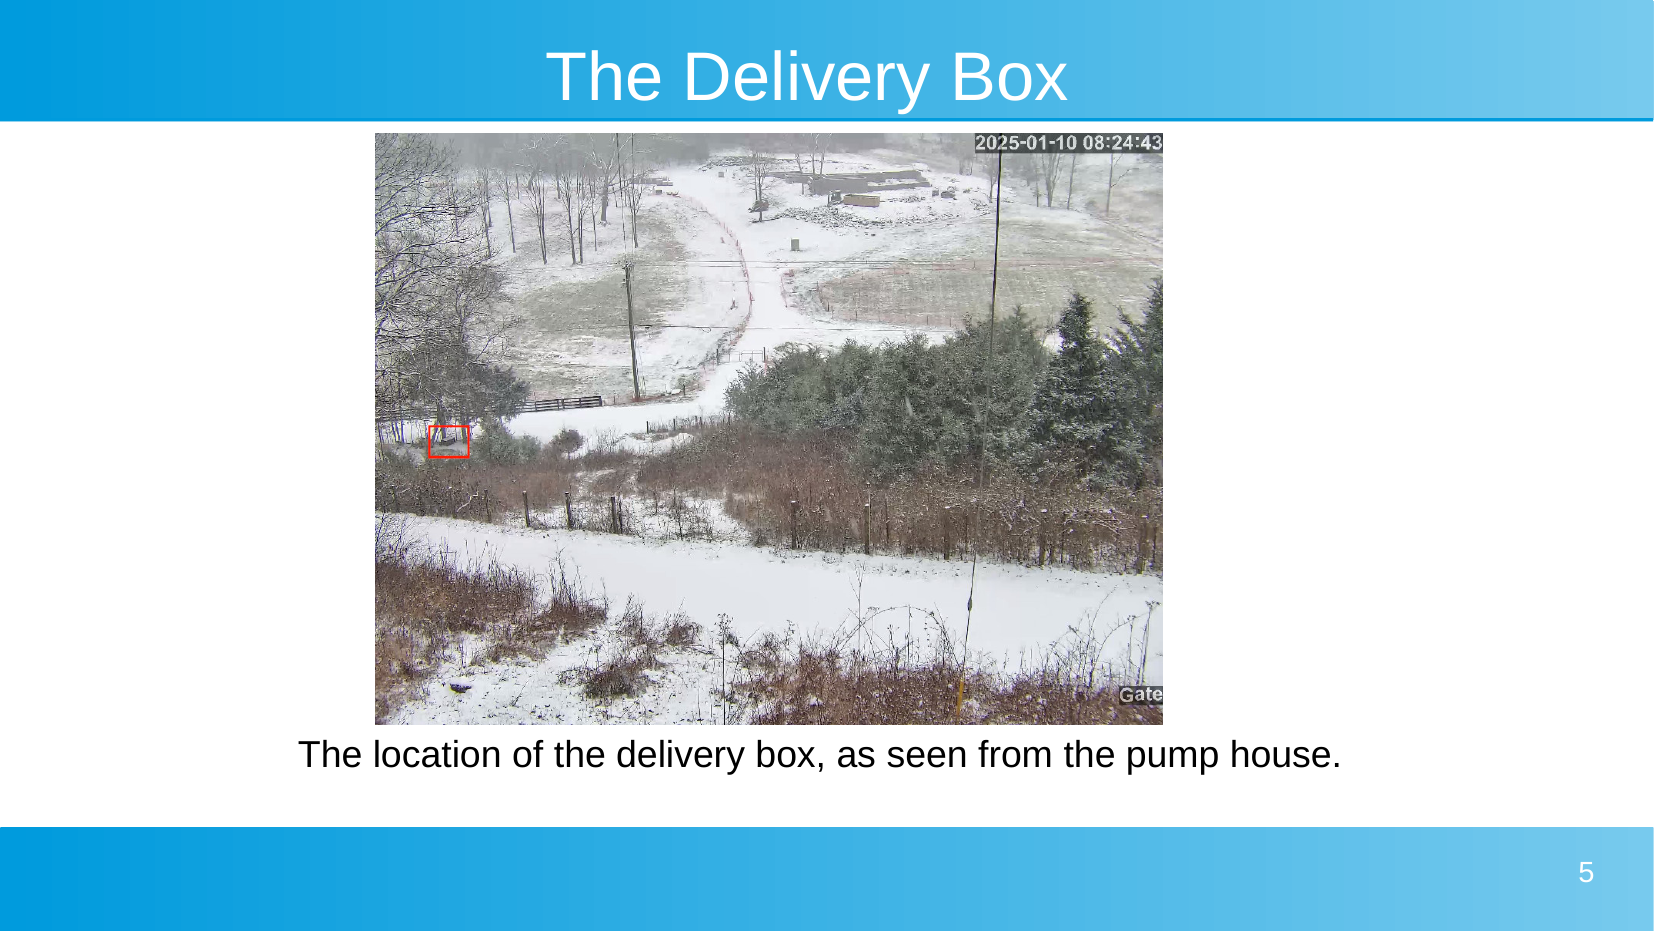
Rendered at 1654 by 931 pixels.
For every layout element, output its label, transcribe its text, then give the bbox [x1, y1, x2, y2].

title The Delivery Box [39, 37, 1576, 116]
text_box The location of the delivery box, as seen from the pump house. [283, 726, 1371, 826]
picture [375, 133, 1163, 725]
